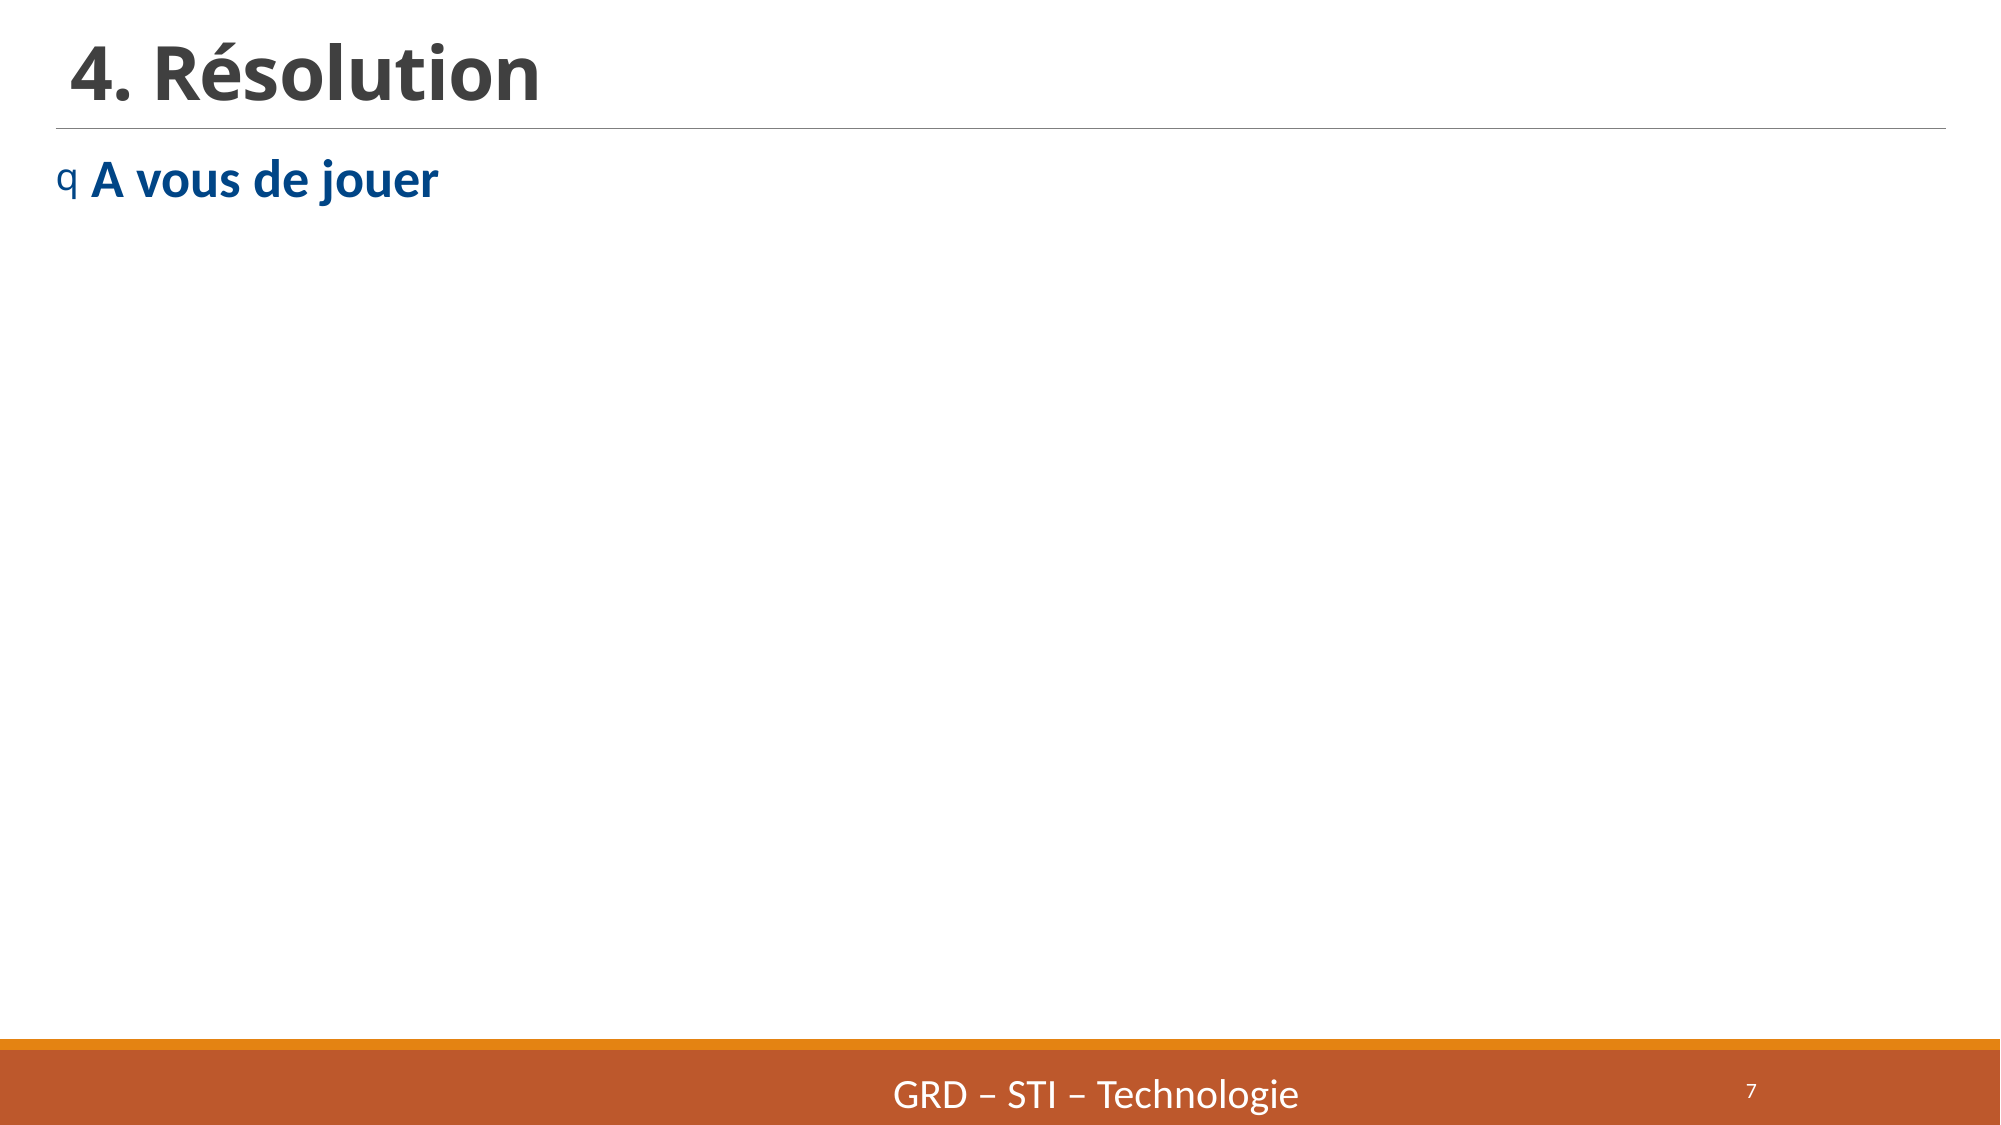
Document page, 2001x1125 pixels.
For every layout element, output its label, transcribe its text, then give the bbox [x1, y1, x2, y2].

title 4. Résolution [55, 0, 1949, 124]
list A vous de jouer [55, 148, 1949, 993]
